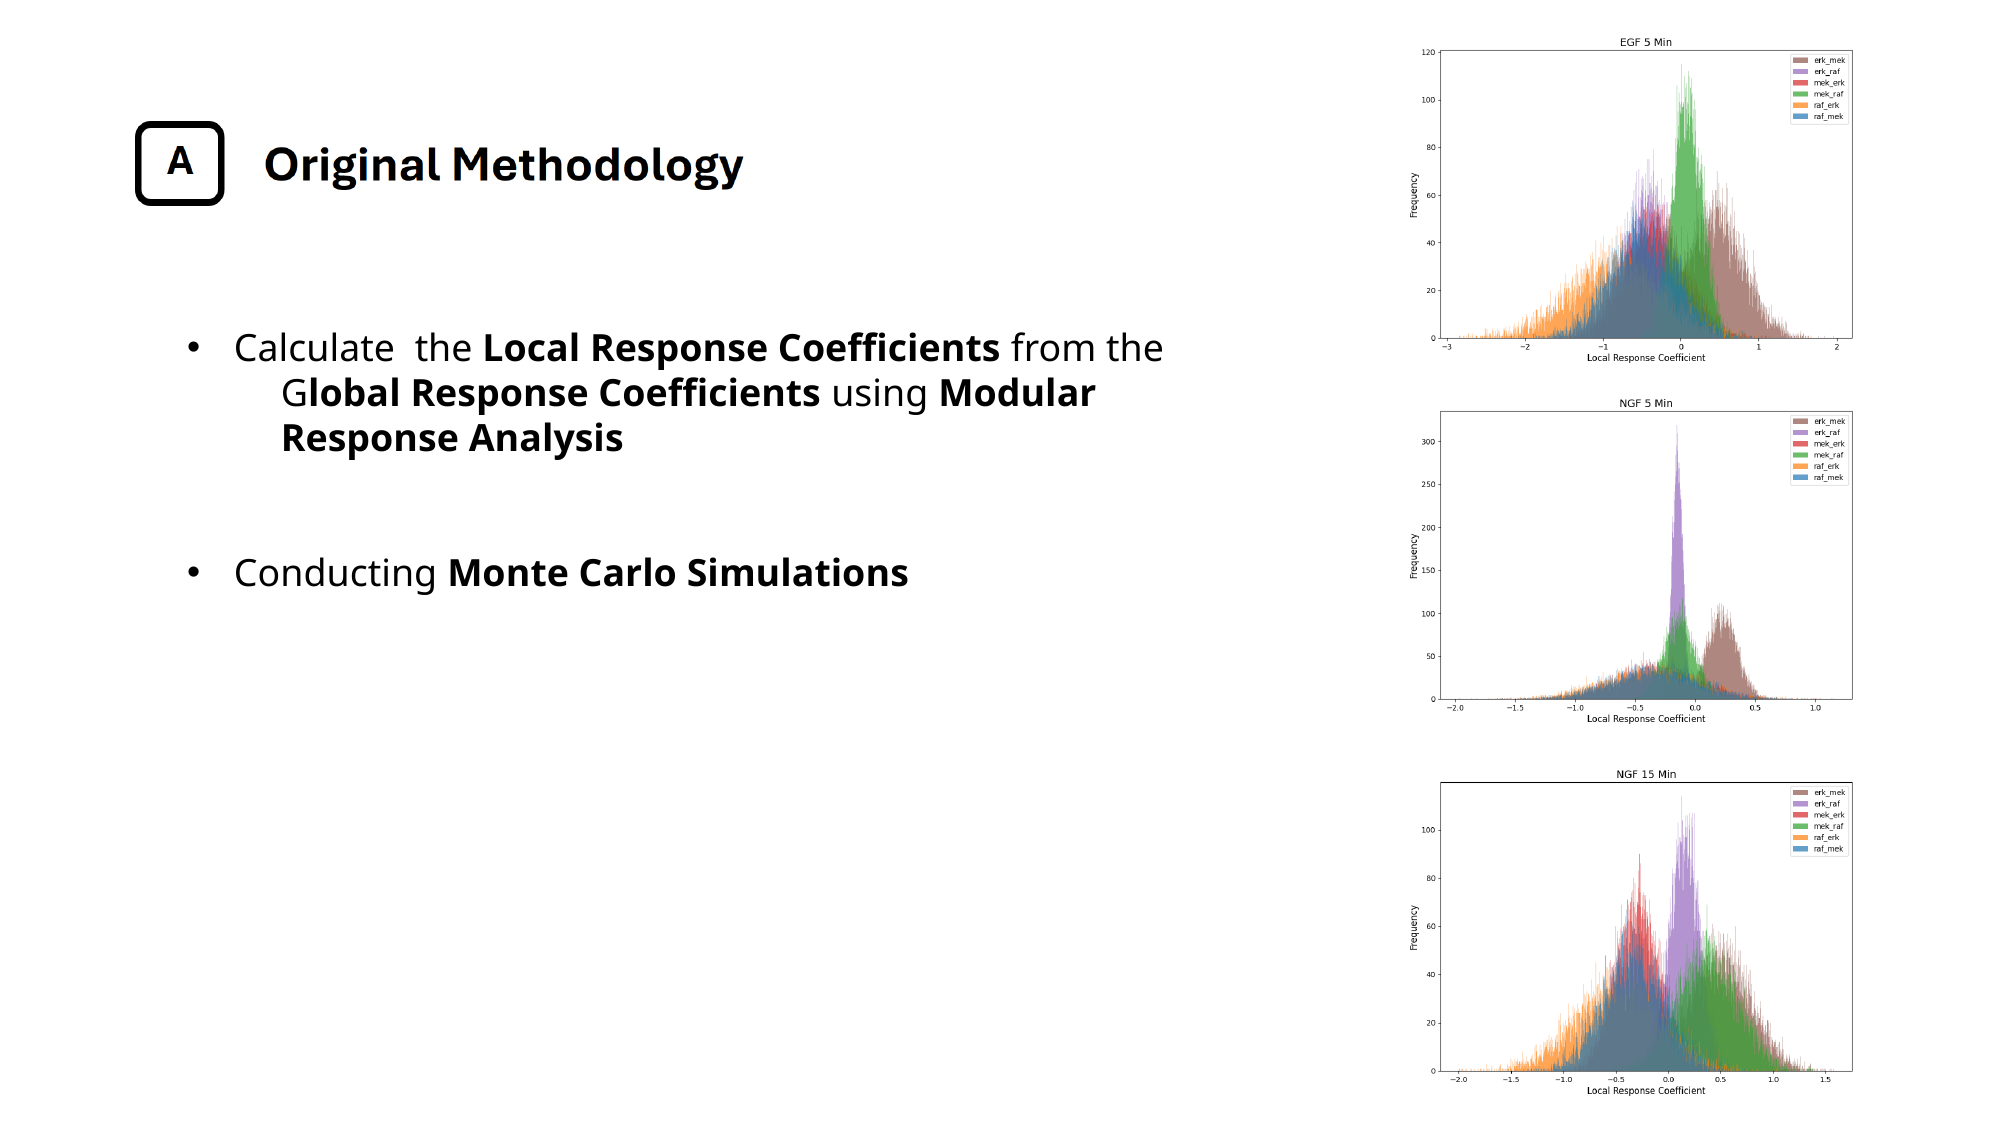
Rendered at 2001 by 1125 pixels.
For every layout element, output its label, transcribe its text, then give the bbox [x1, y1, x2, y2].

text_box Calculate the Local Response Coefficients from the Global Response Coefficients using Modular Response Analysis Conducting Monte Carlo Simulations [172, 316, 1228, 741]
picture [121, 106, 749, 225]
picture [1374, 5, 1905, 1112]
